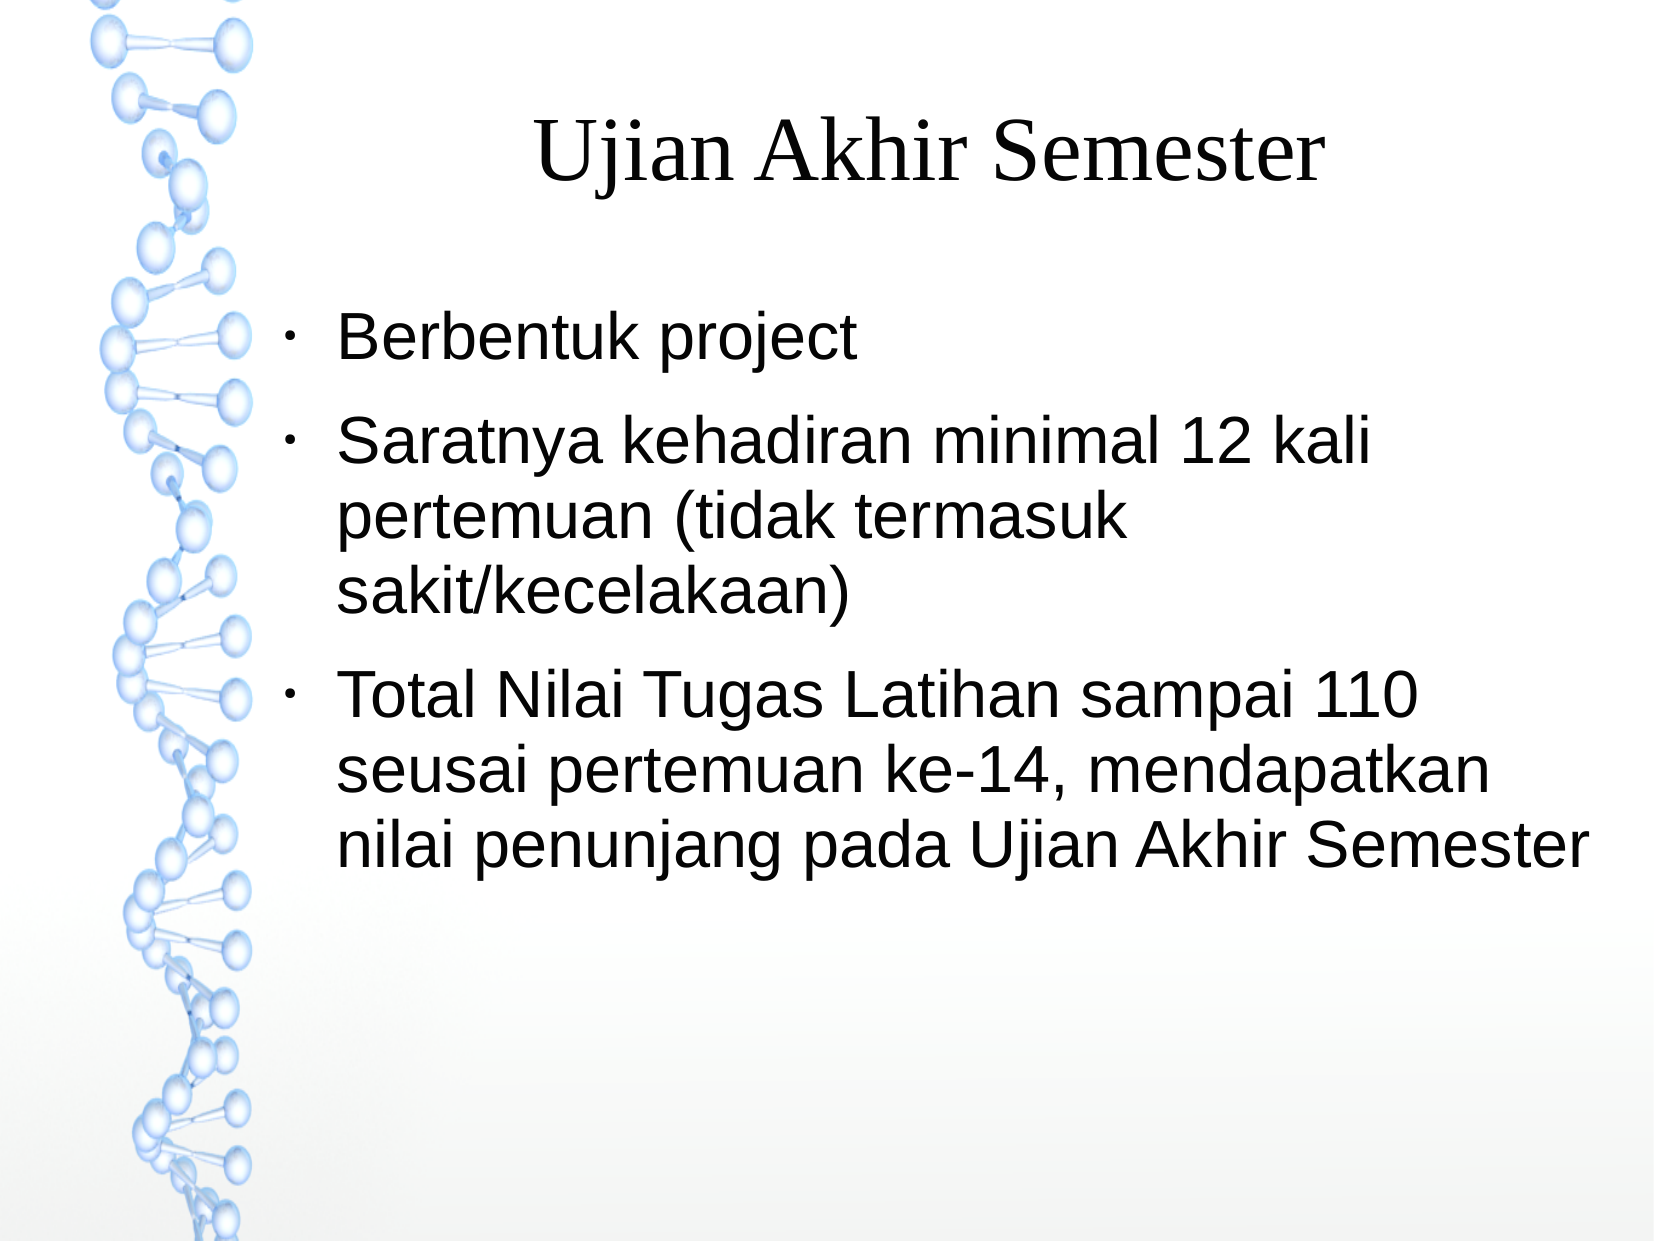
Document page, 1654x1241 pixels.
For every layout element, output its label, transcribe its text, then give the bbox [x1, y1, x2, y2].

list Berbentuk project Saratnya kehadiran minimal 12 kali pertemuan (tidak termasuk sakit/kecelakaan) Total Nilai Tugas Latihan sampai 110 seusai pertemuan ke-14, mendapatkan nilai penunjang pada Ujian Akhir Semester [265, 299, 1595, 1019]
title Ujian Akhir Semester [265, 47, 1595, 252]
picture [0, 0, 1654, 1241]
